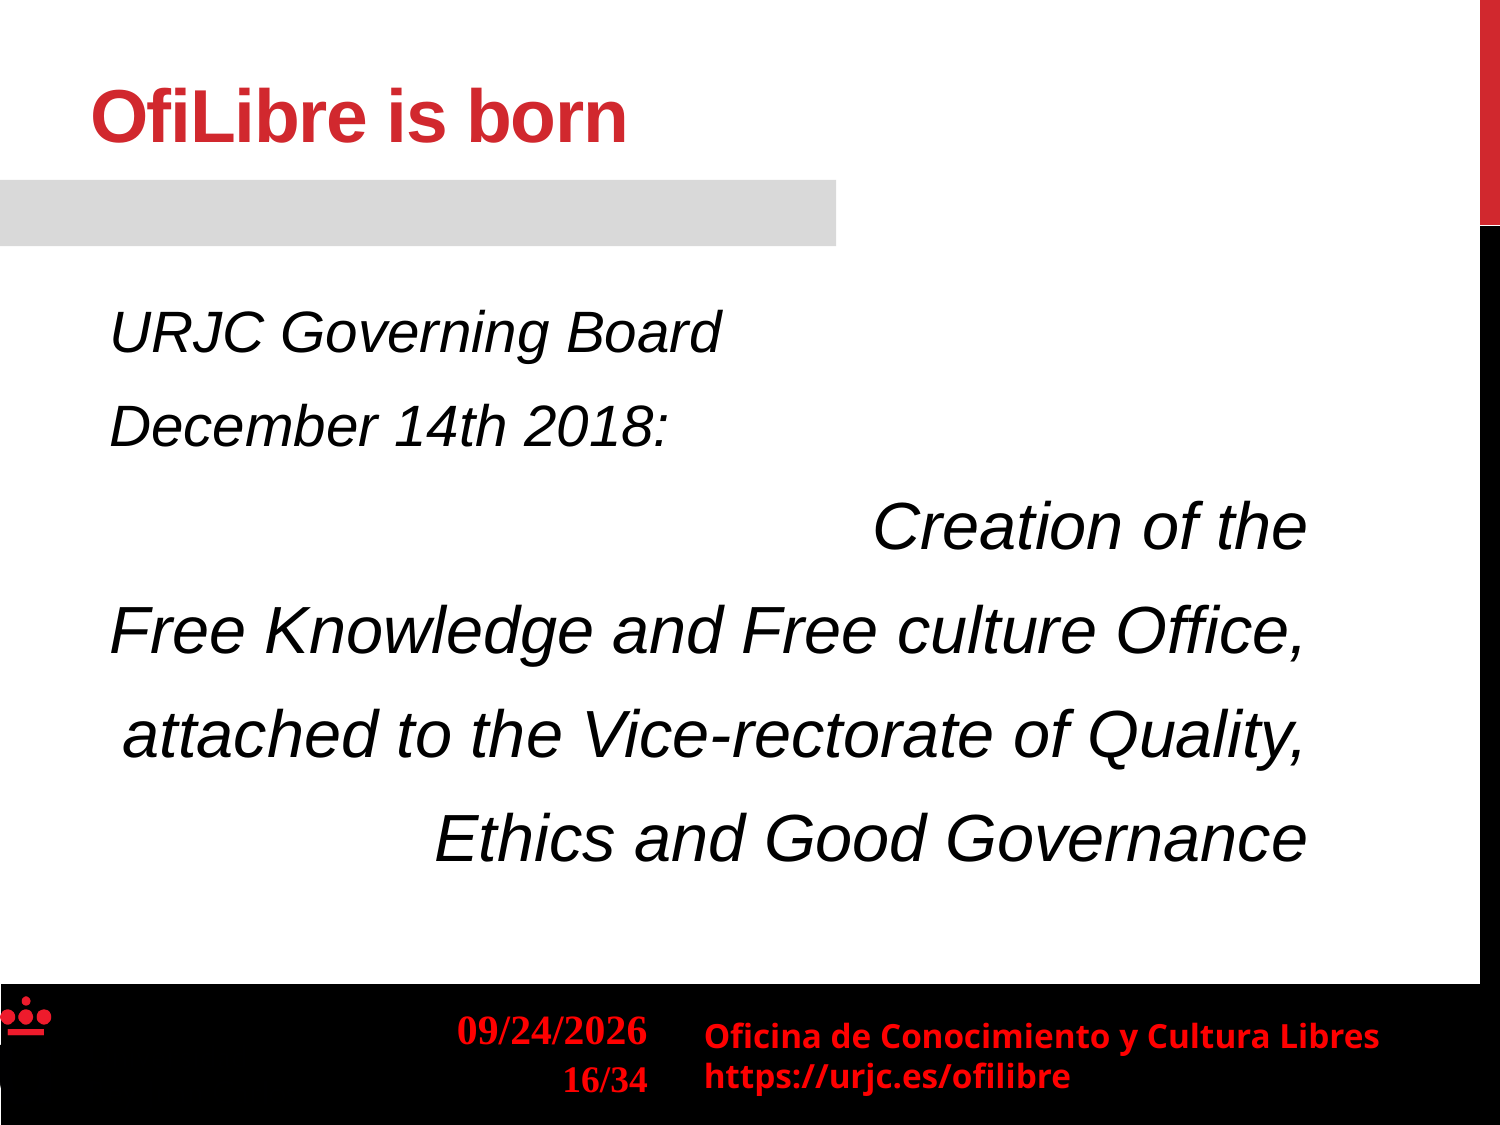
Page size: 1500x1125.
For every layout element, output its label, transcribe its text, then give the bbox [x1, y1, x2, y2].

list URJC Governing Board December 14th 2018: Creation of the Free Knowledge and Free culture Office, attached to the Vice-rectorate of Quality, Ethics and Good Governance [94, 292, 1412, 912]
title [75, 15, 1425, 172]
text_box OfiLibre is born [0, 24, 1326, 172]
